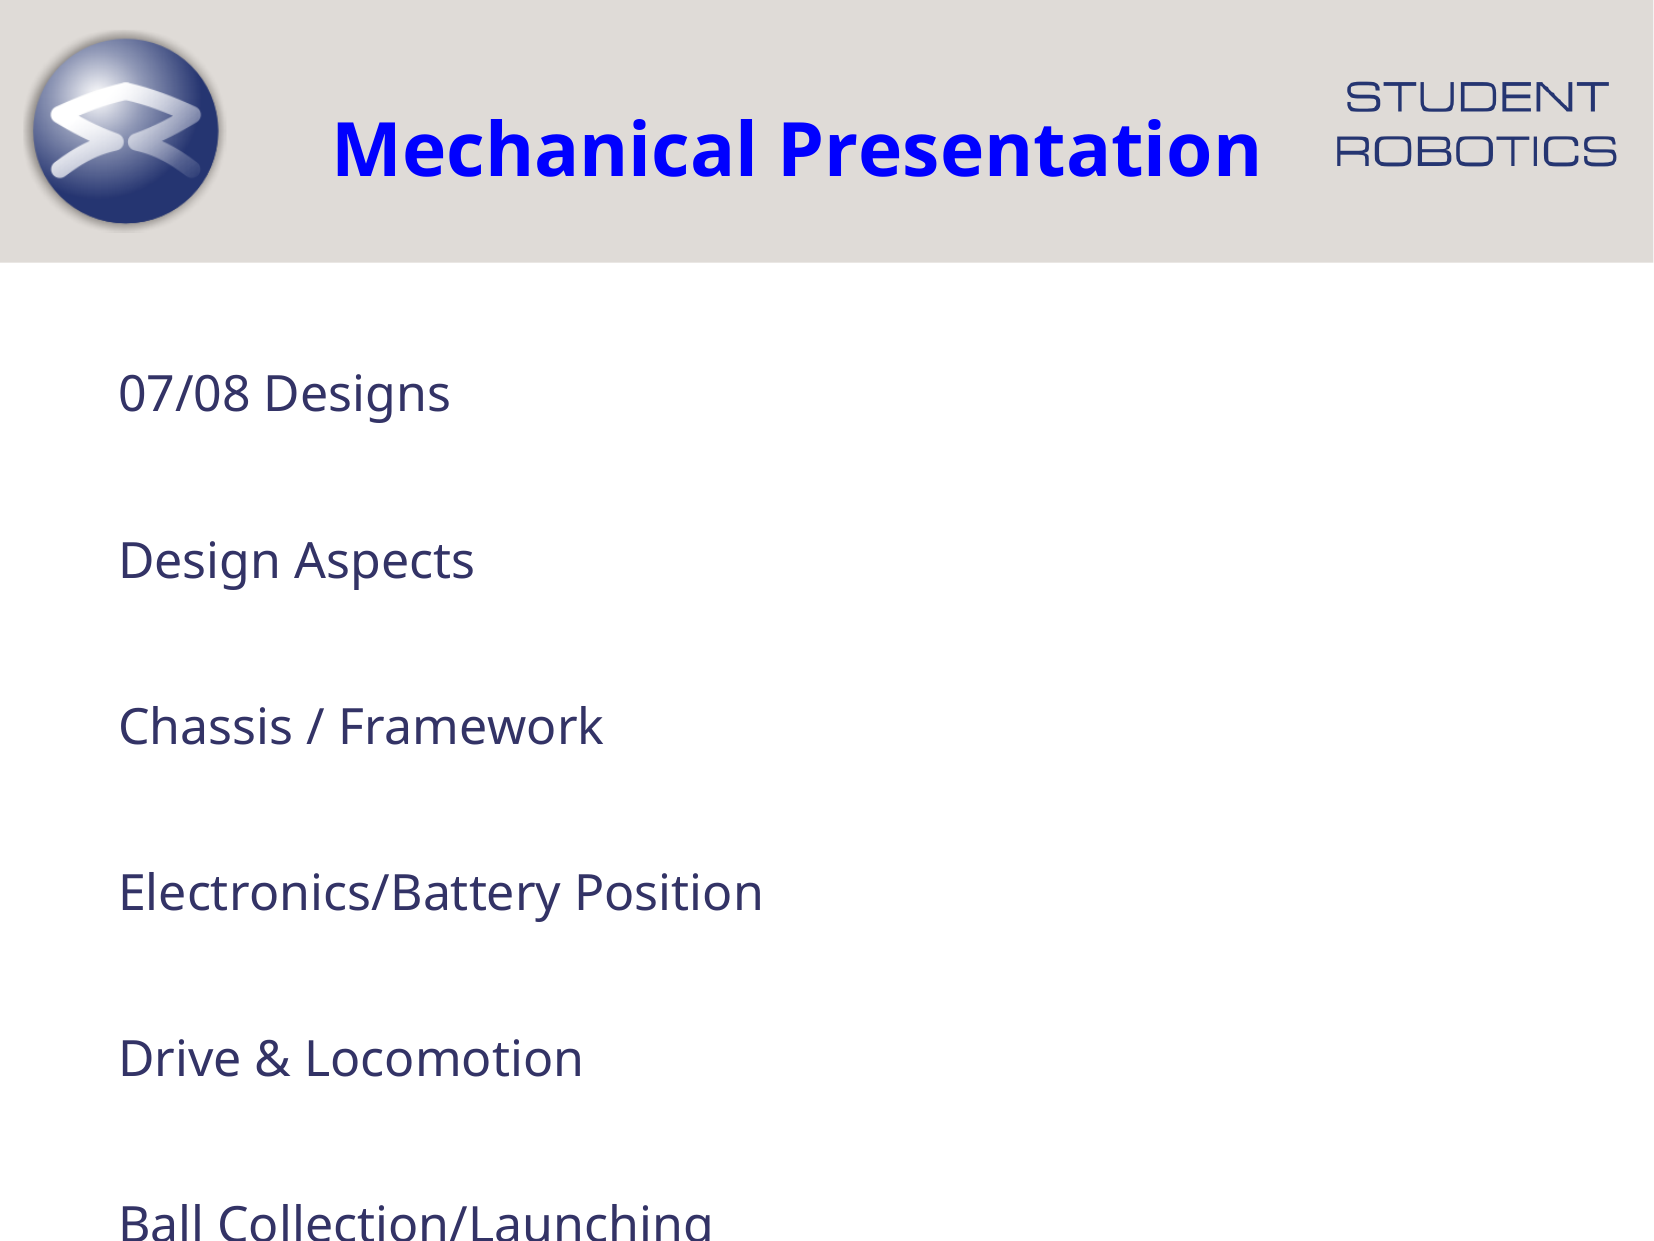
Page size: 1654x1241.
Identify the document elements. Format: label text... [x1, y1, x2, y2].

picture [1542, 68, 1633, 174]
list 07/08 Designs Design Aspects Chassis / Framework Electronics/Battery Position Drive & Locomotion Ball Collection/Launching [82, 290, 1571, 1094]
picture [9, 19, 245, 245]
title Mechanical Presentation [53, 50, 1542, 244]
